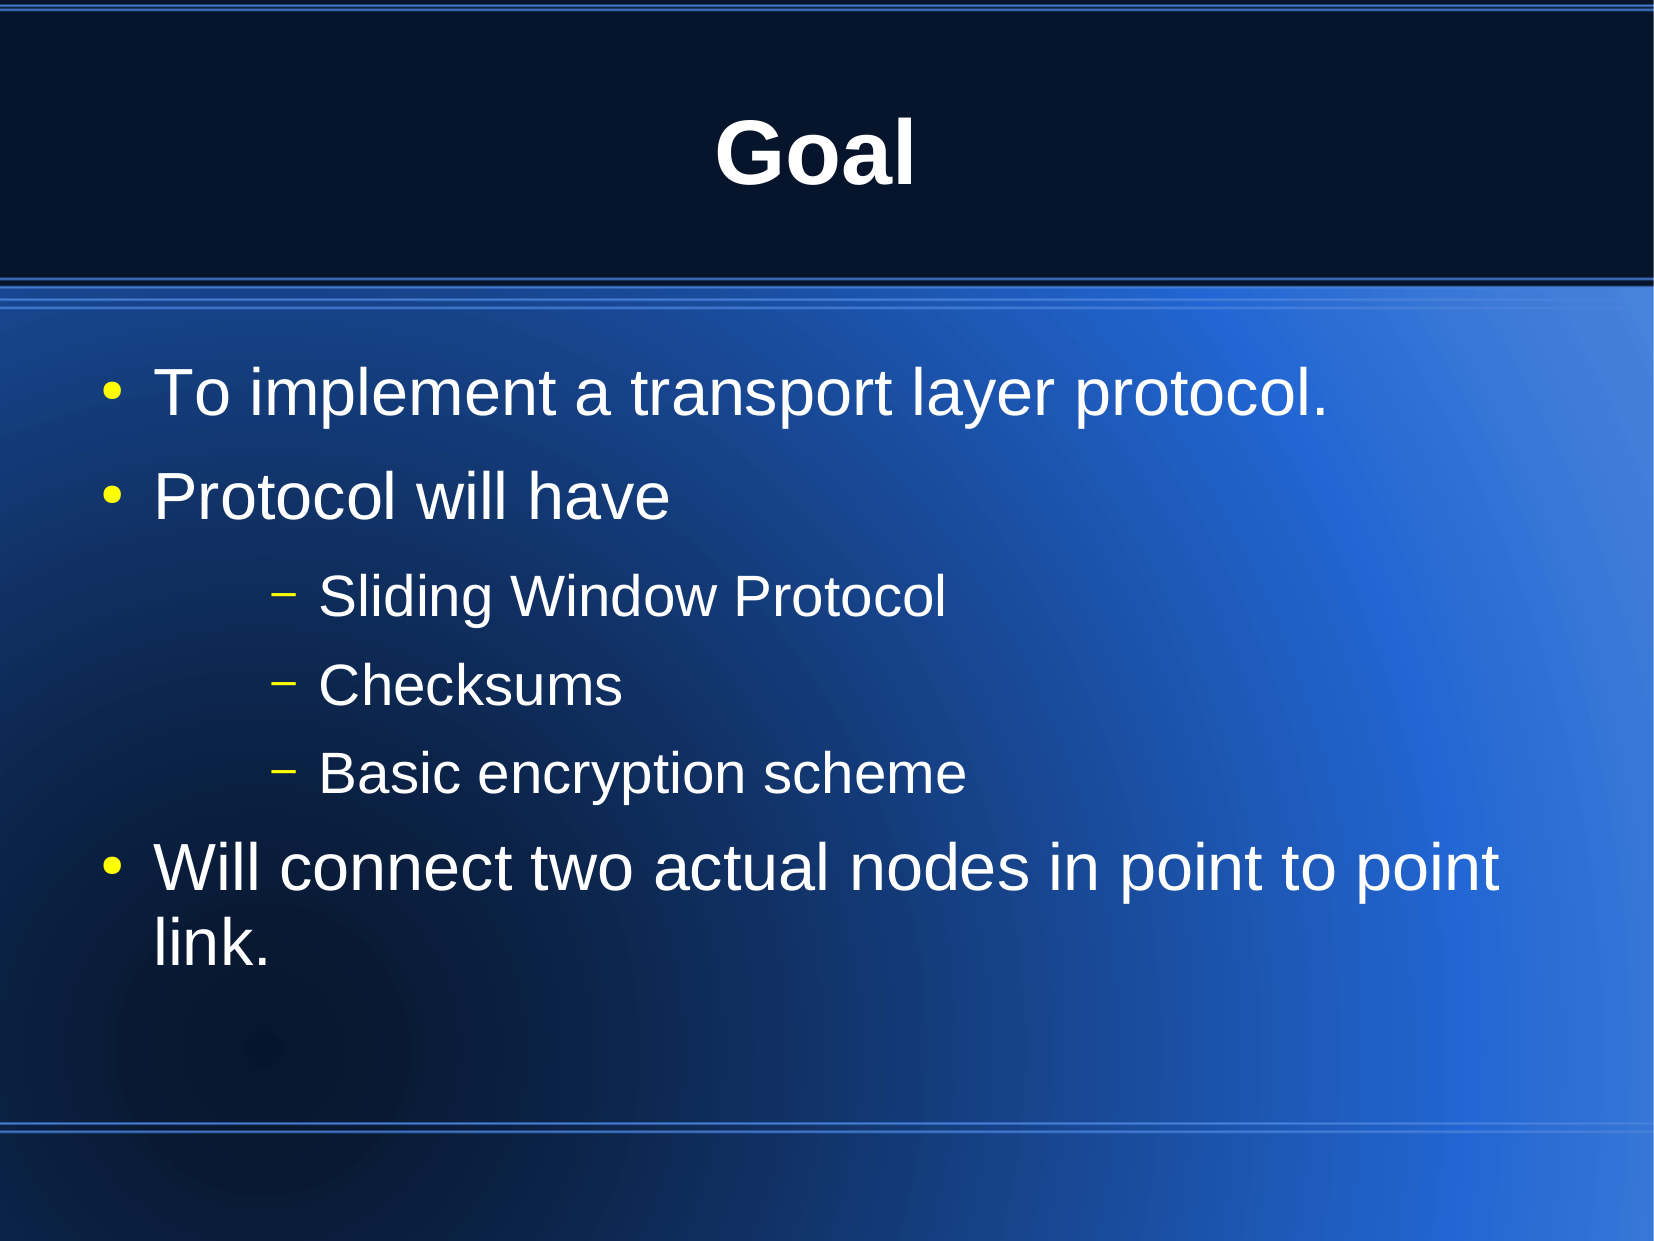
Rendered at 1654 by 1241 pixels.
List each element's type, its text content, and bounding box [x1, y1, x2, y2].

picture [0, 0, 1654, 1241]
title Goal [82, 49, 1571, 257]
list To implement a transport layer protocol. Protocol will have Sliding Window Protocol Checksums Basic encryption scheme Will connect two actual nodes in point to point link. [82, 355, 1571, 1043]
